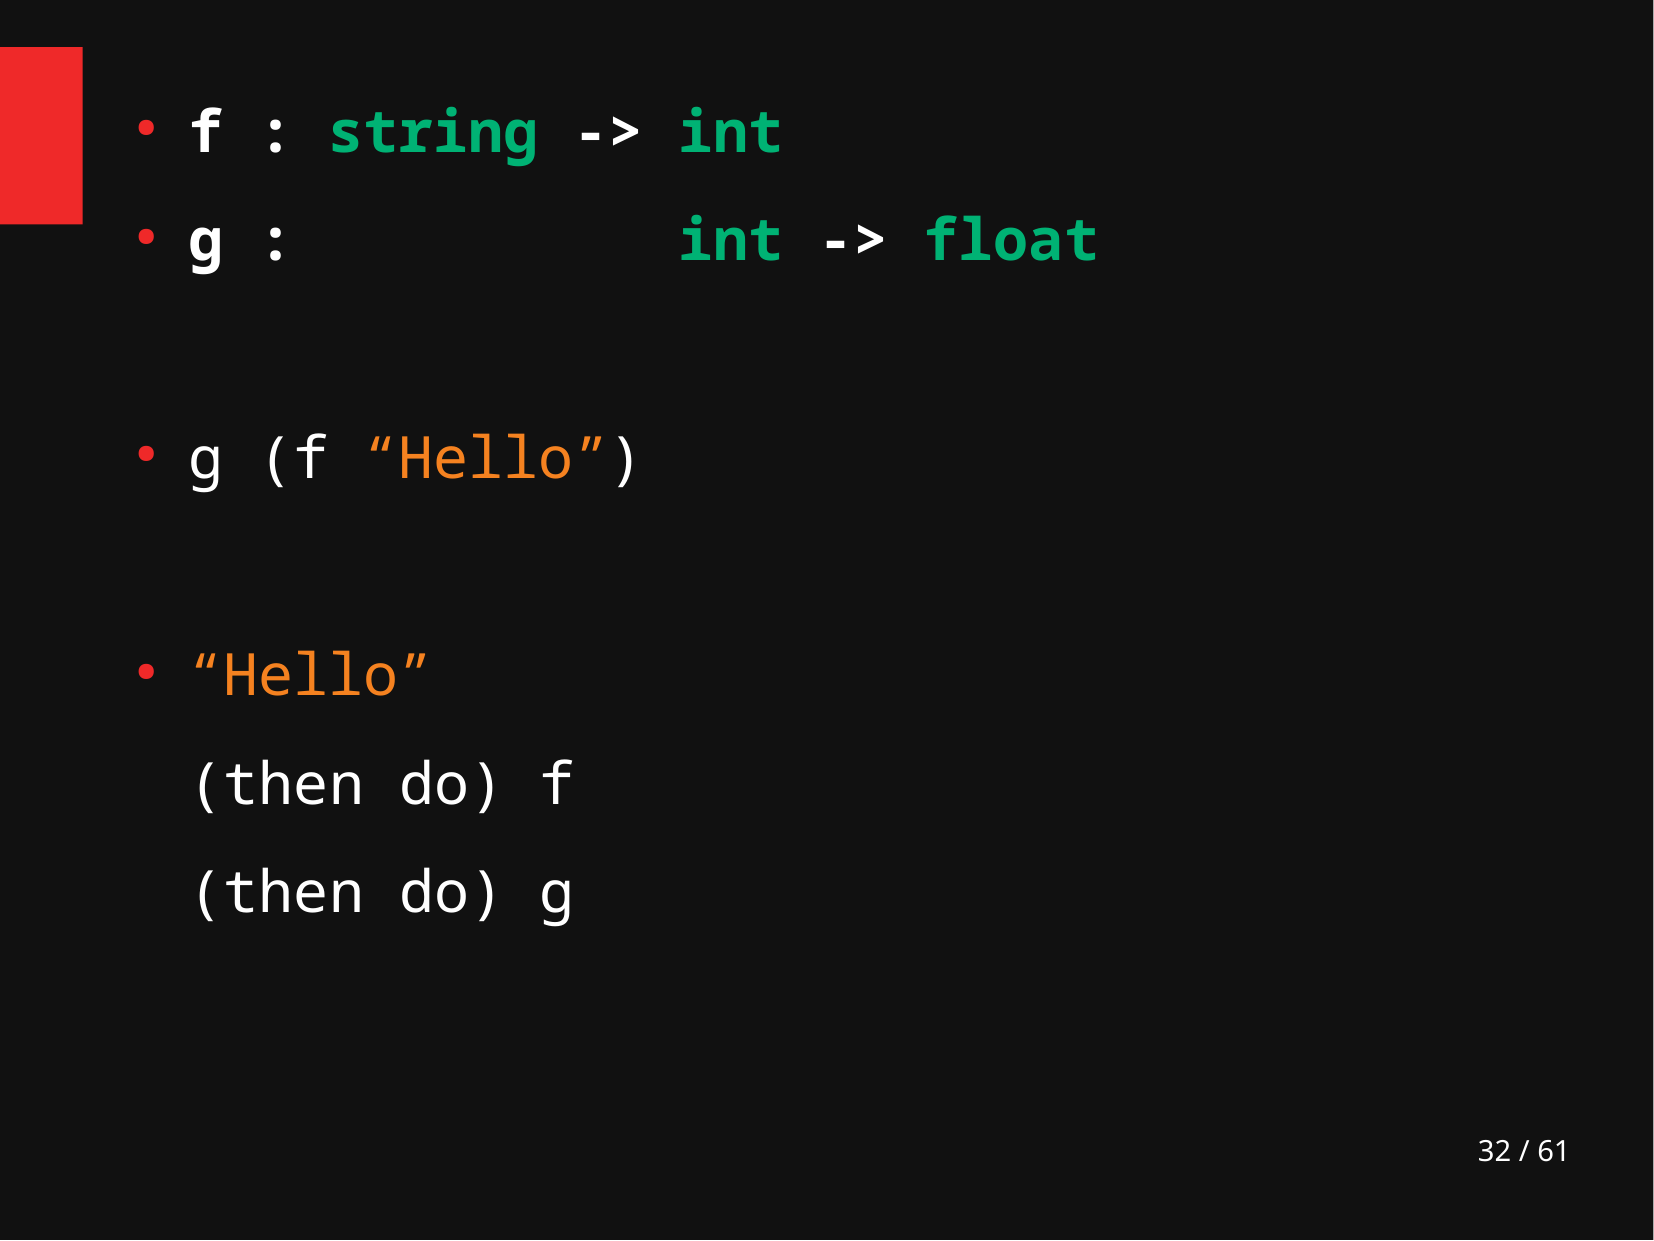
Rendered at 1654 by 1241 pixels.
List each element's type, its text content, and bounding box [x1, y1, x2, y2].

list f : string -> int g : int -> float g (f “Hello”) “Hello” (then do) f (then do) g [118, 90, 1536, 1074]
